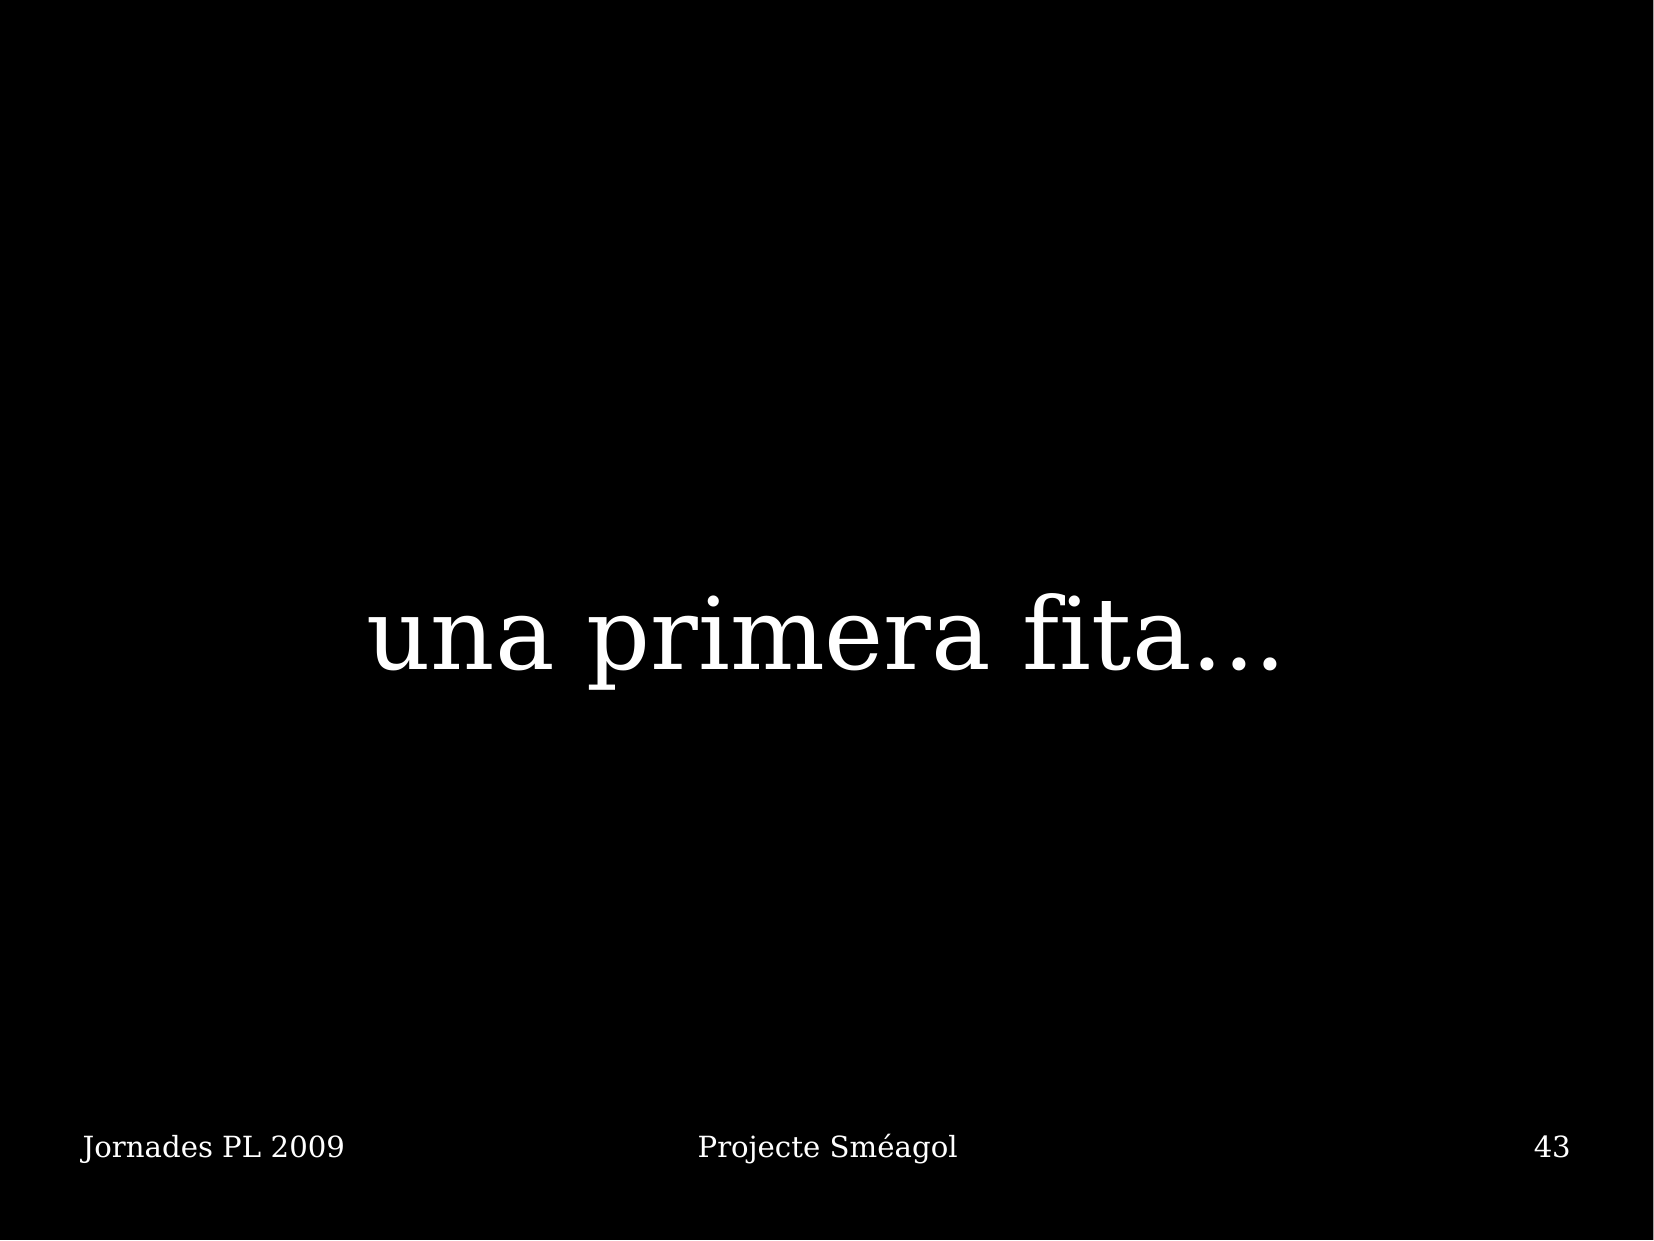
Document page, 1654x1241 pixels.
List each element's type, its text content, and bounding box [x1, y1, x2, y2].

title una primera fita... [59, 529, 1595, 711]
